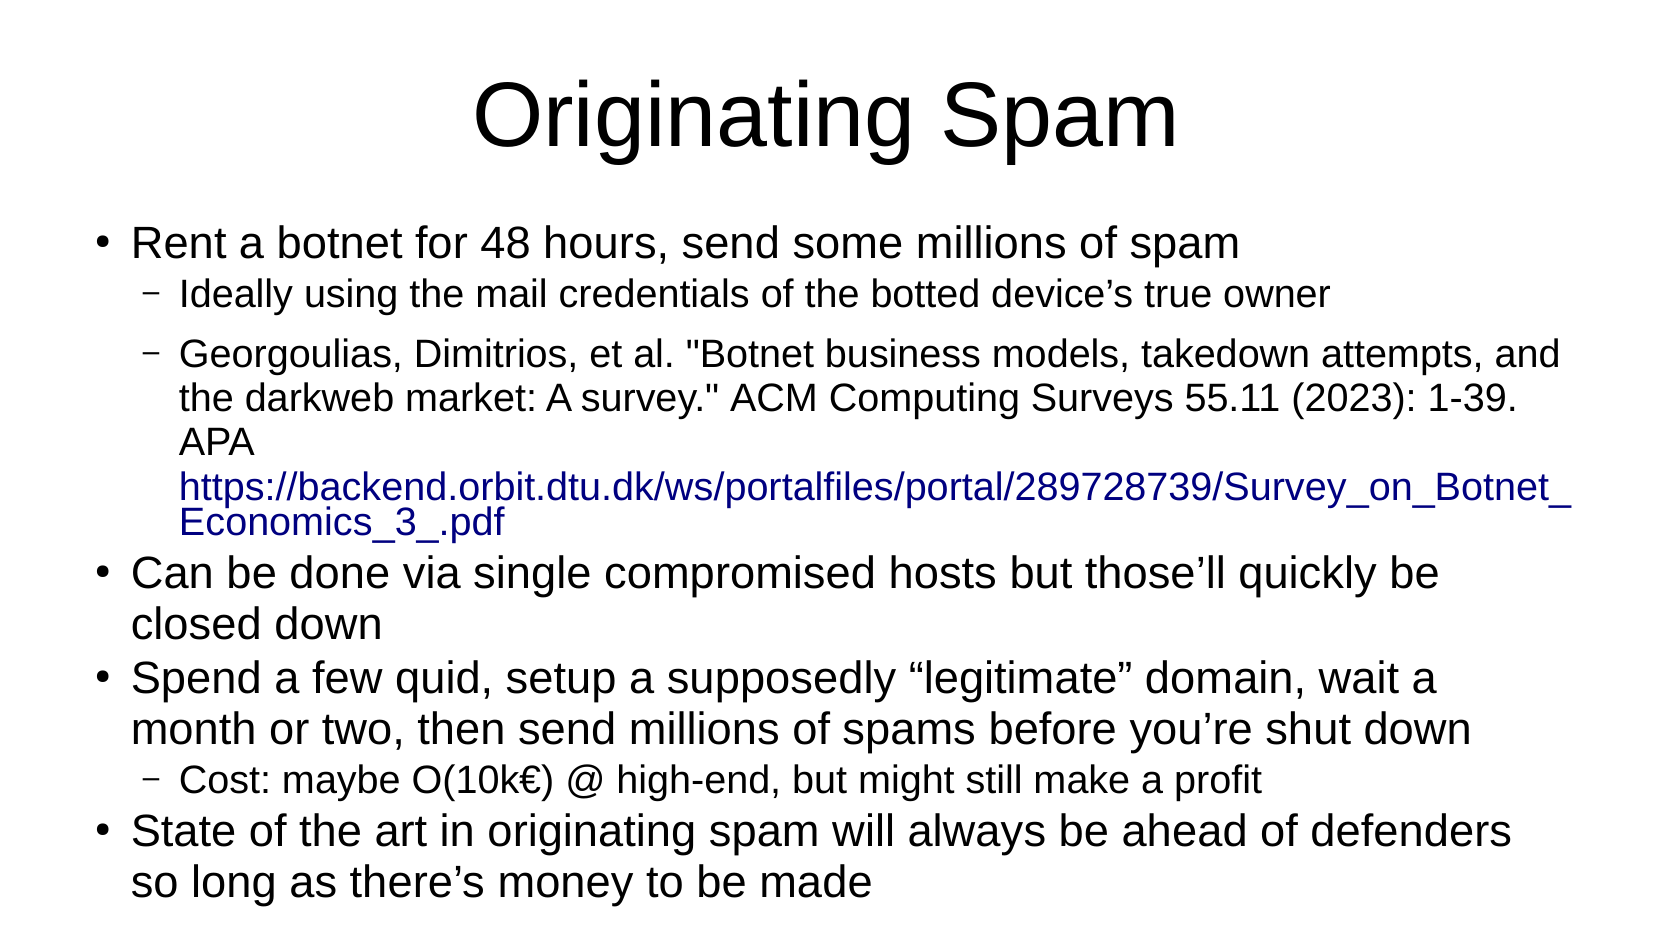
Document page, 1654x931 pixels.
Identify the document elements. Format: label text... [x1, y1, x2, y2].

list Rent a botnet for 48 hours, send some millions of spam Ideally using the mail credentials of the botted device’s true owner Georgoulias, Dimitrios, et al. "Botnet business models, takedown attempts, and the darkweb market: A survey." ACM Computing Surveys 55.11 (2023): 1-39. APA https://backend.orbit.dtu.dk/ws/portalfiles/portal/289728739/Survey_on_Botnet_Economics_3_.pdf Can be done via single compromised hosts but those’ll quickly be closed down Spend a few quid, setup a supposedly “legitimate” domain, wait a month or two, then send millions of spams before you’re shut down Cost: maybe O(10k€) @ high-end, but might still make a profit State of the art in originating spam will always be ahead of defenders so long as there’s money to be made [82, 217, 1571, 875]
title Originating Spam [82, 37, 1571, 193]
